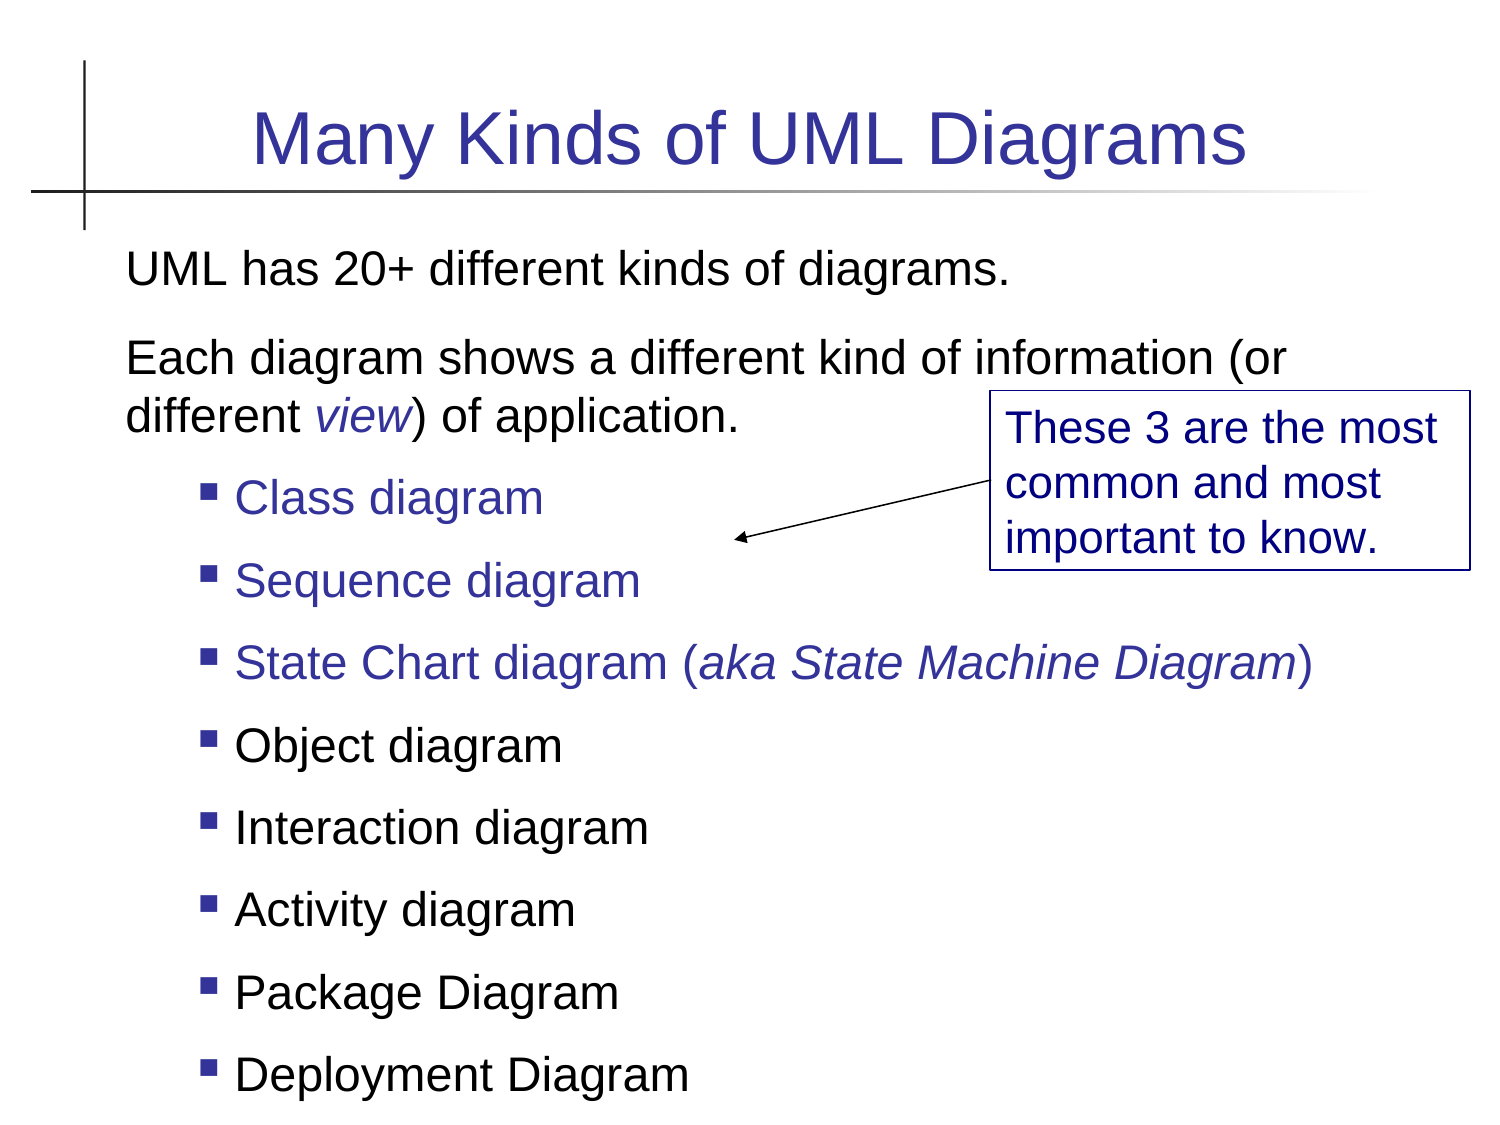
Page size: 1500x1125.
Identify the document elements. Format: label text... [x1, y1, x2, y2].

list UML has 20+ different kinds of diagrams. Each diagram shows a different kind of information (or different view) of application. Class diagram Sequence diagram State Chart diagram (aka State Machine Diagram) Object diagram Interaction diagram Activity diagram Package Diagram Deployment Diagram [110, 229, 1411, 1111]
text_box These 3 are the most common and most important to know. [990, 390, 1471, 571]
title Many Kinds of UML Diagrams [92, 37, 1408, 188]
